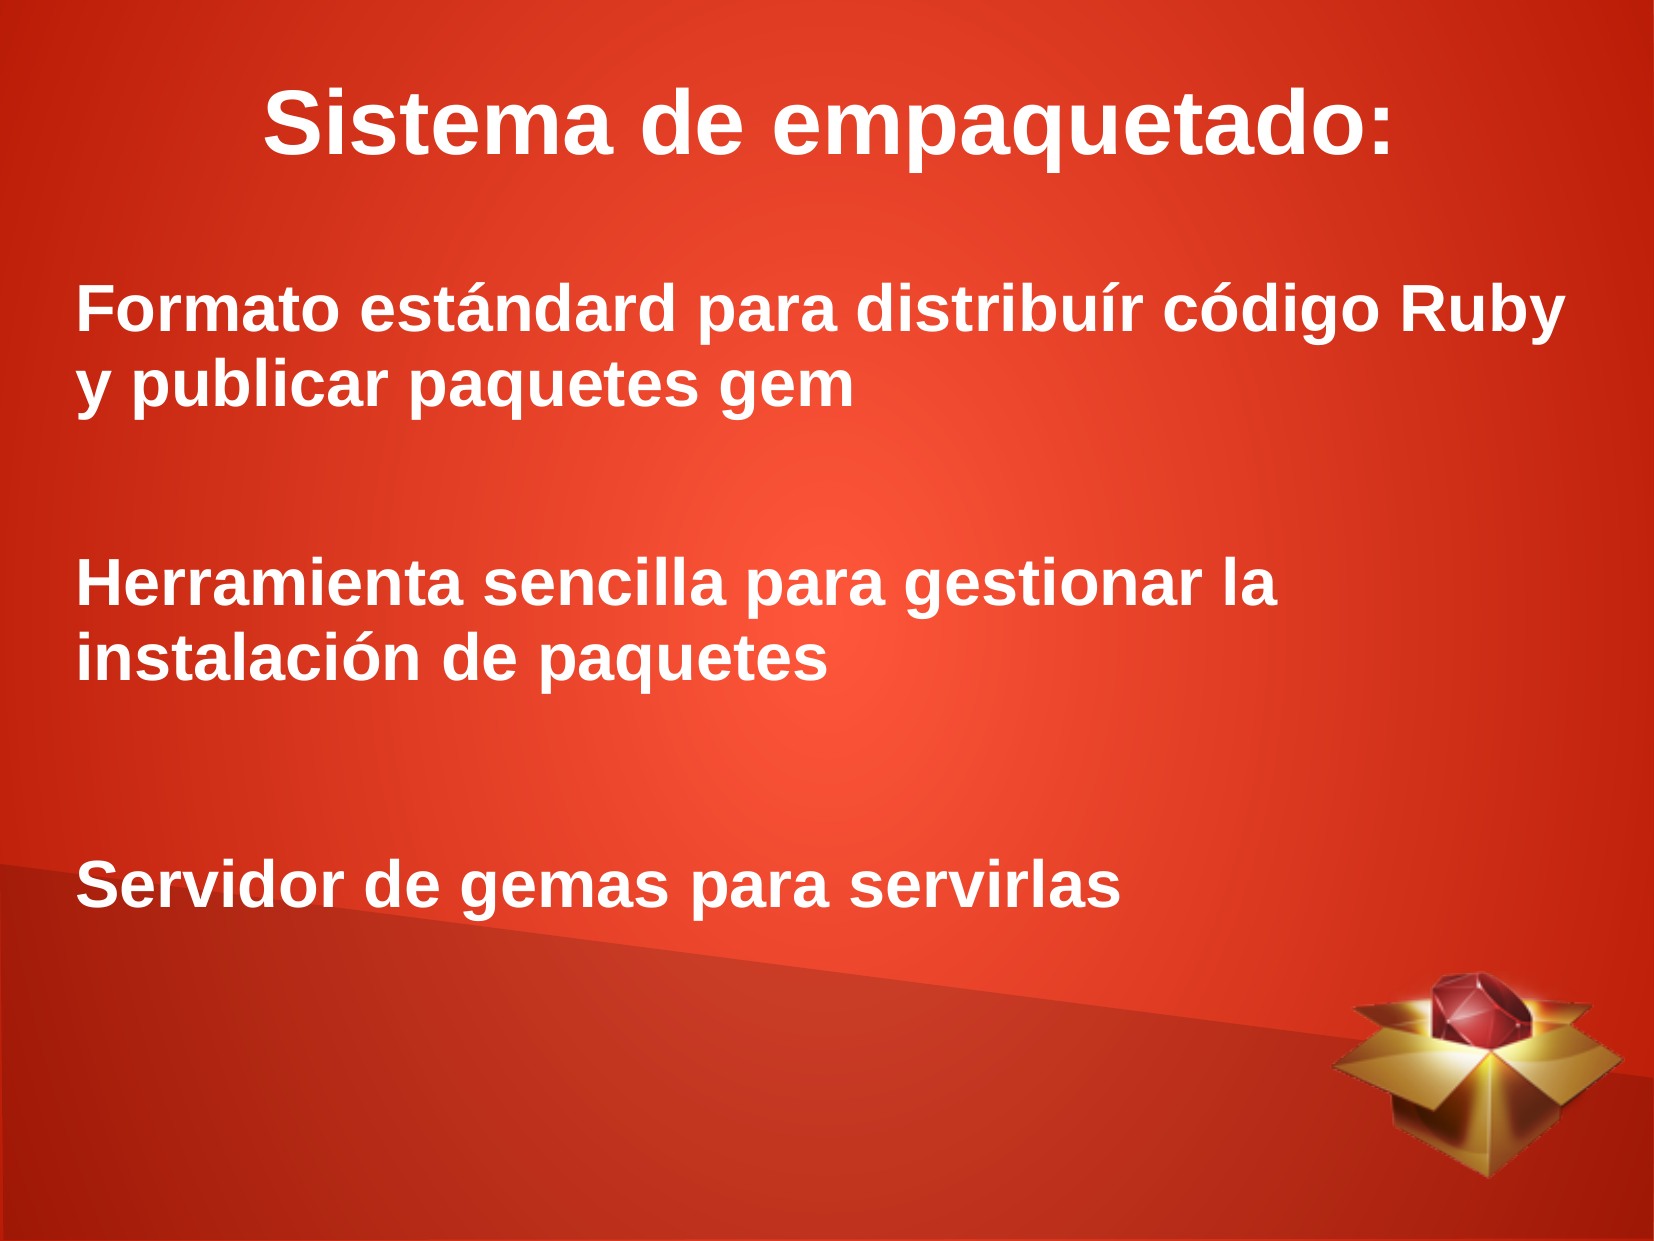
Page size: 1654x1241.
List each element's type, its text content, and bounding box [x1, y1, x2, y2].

text_box Herramienta sencilla para gestionar la instalación de paquetes [75, 545, 1595, 695]
picture [1329, 926, 1627, 1225]
text_box Sistema de empaquetado: [70, 60, 1591, 187]
text_box Formato estándard para distribuír código Ruby y publicar paquetes gem [75, 270, 1595, 421]
text_box Servidor de gemas para servirlas [75, 821, 1595, 948]
